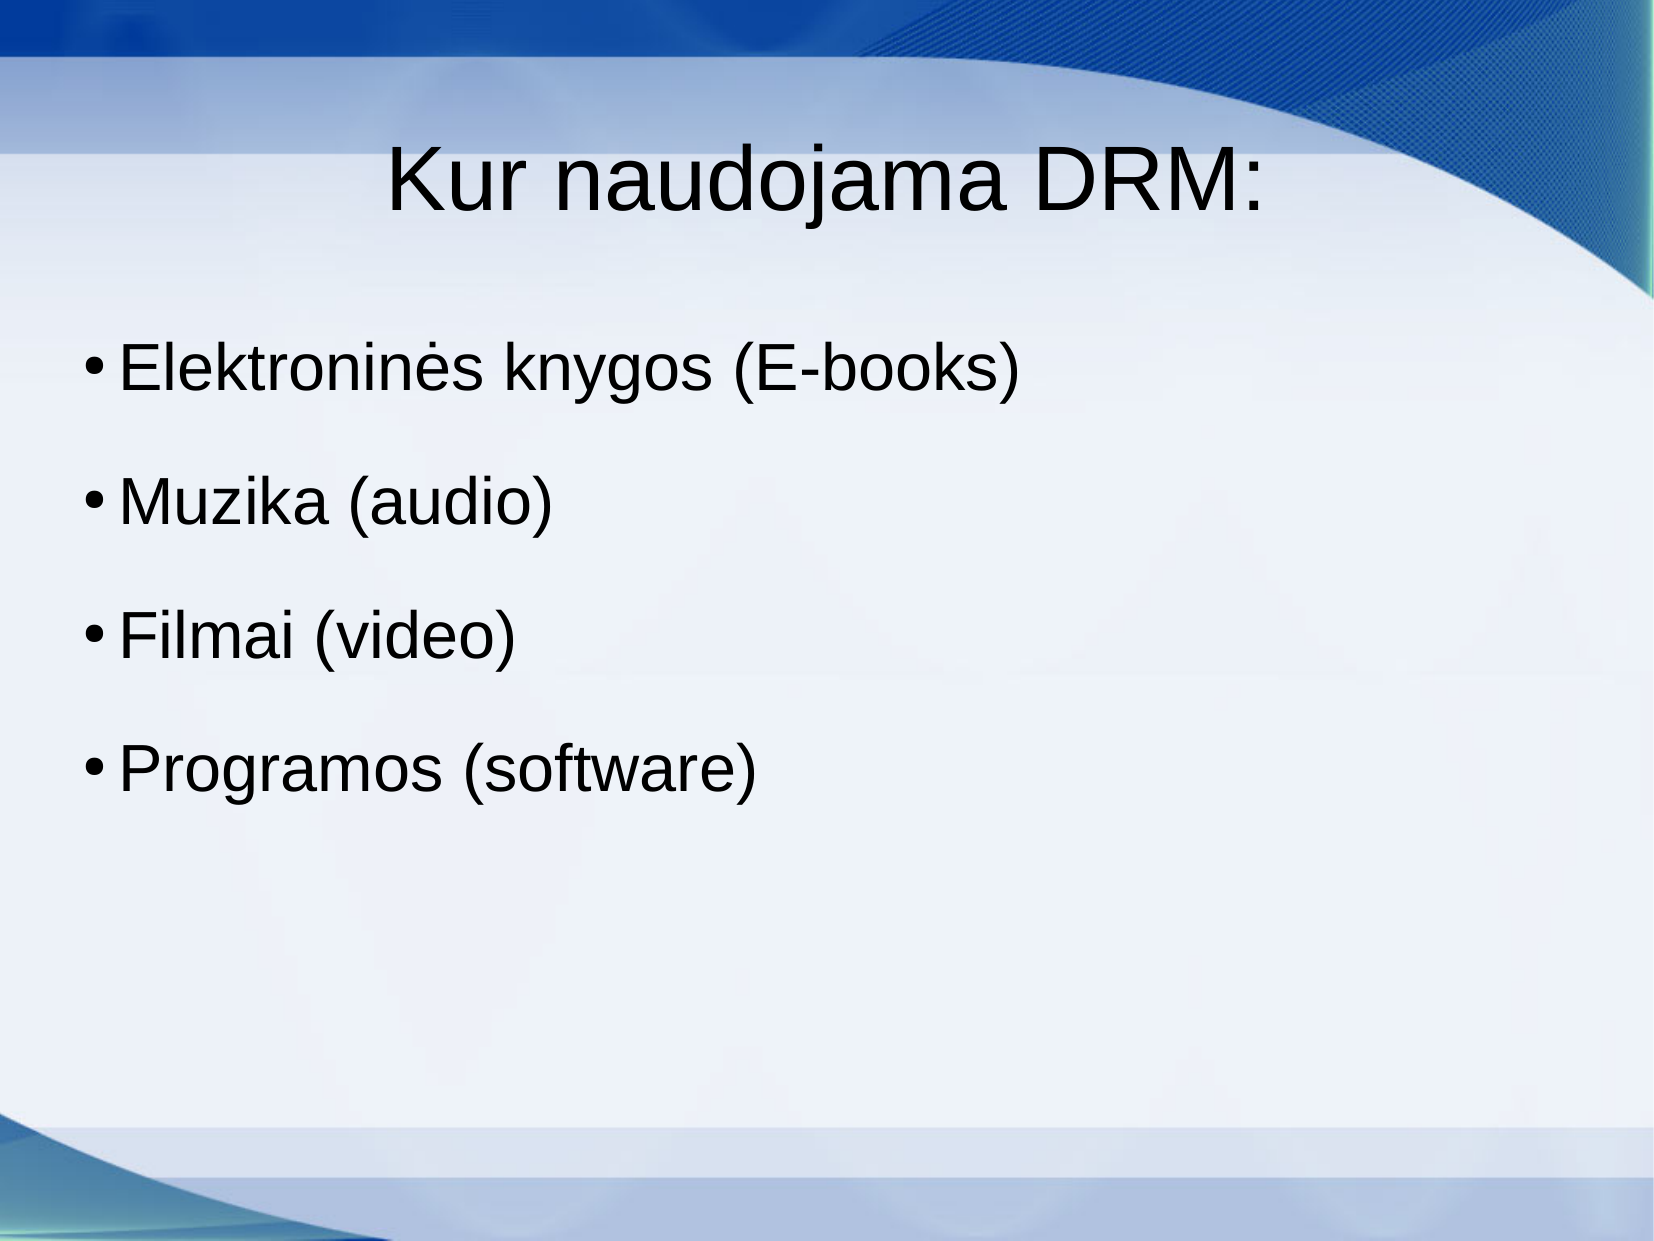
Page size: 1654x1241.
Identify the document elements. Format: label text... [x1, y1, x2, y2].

picture [0, 0, 1654, 1241]
title Kur naudojama DRM: [82, 75, 1571, 283]
list Elektroninės knygos (E-books) Muzika (audio) Filmai (video) Programos (software) [82, 330, 1571, 1050]
